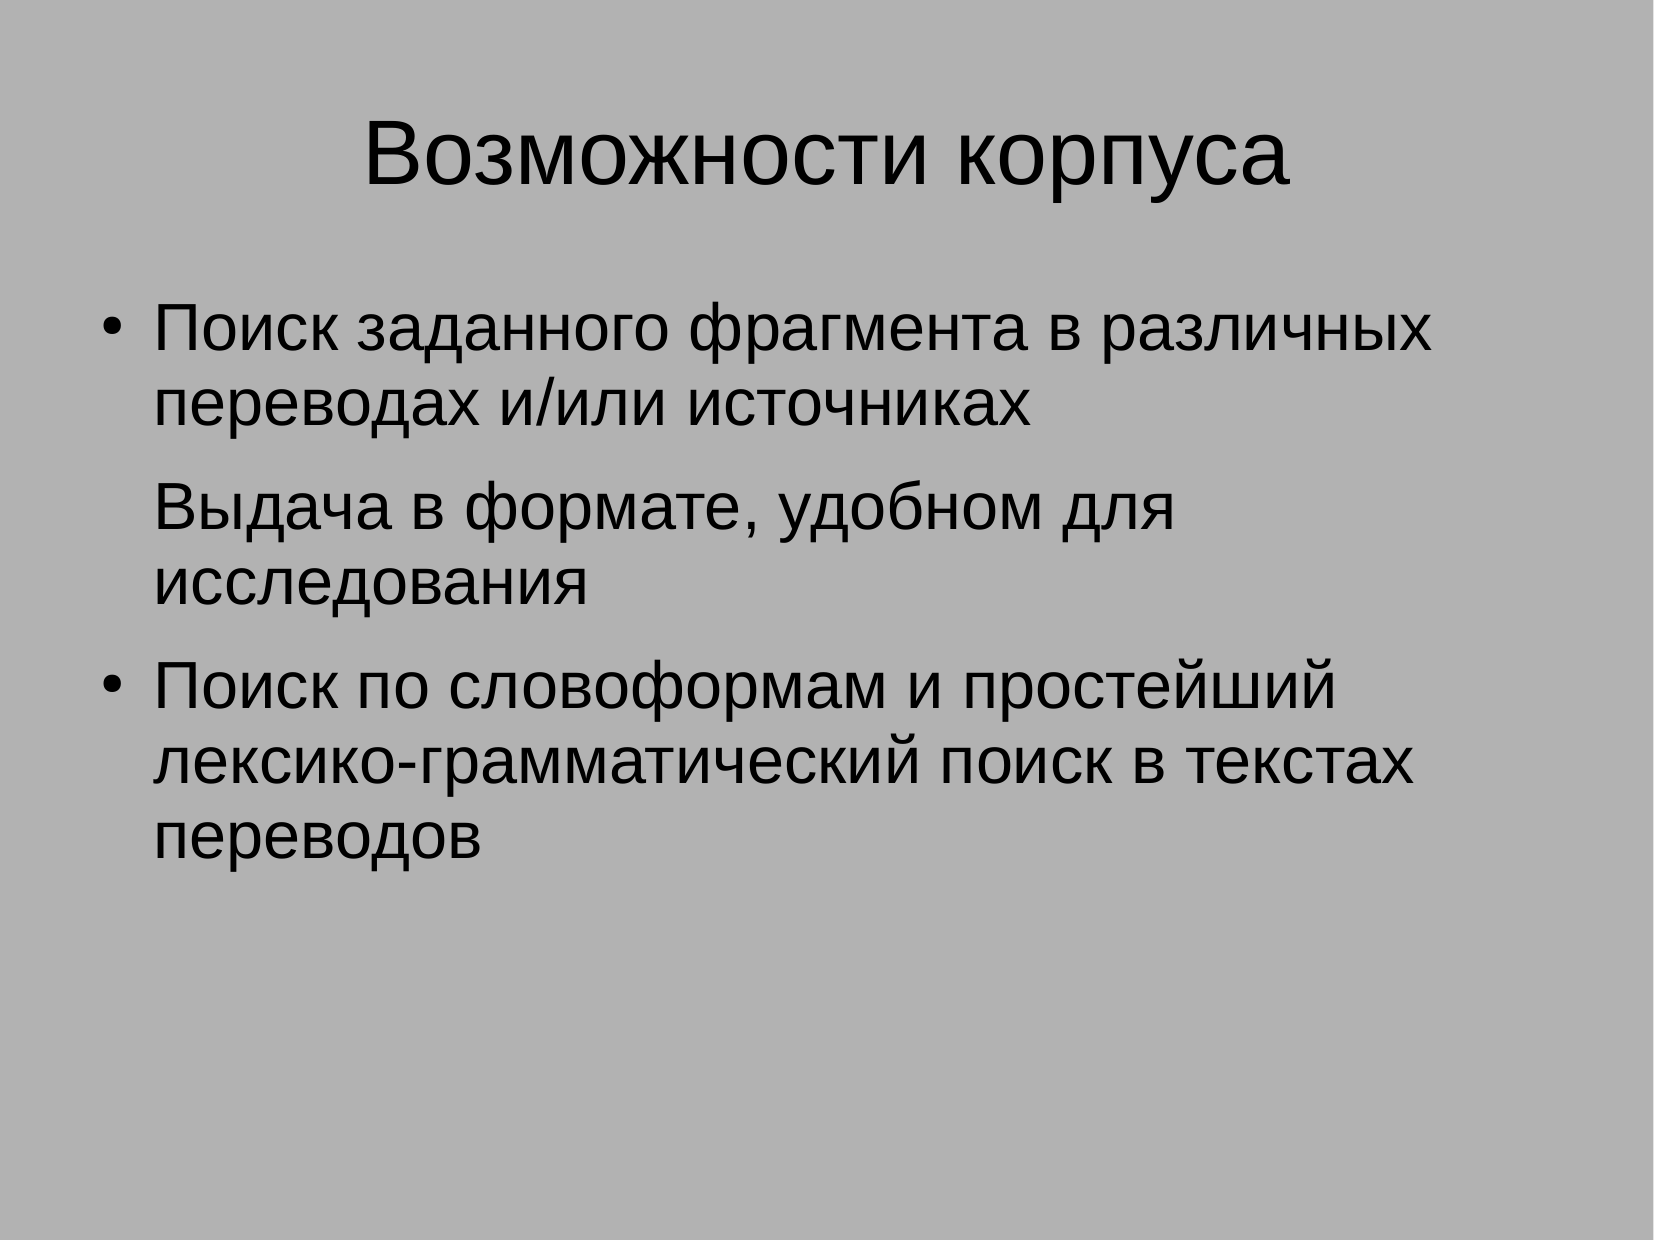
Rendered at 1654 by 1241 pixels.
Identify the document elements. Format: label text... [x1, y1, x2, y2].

title Возможности корпуса [82, 49, 1571, 257]
list Поиск заданного фрагмента в различных переводах и/или источниках Выдача в формате, удобном для исследования Поиск по словоформам и простейший лексико-грамматический поиск в текстах переводов [82, 290, 1571, 1010]
